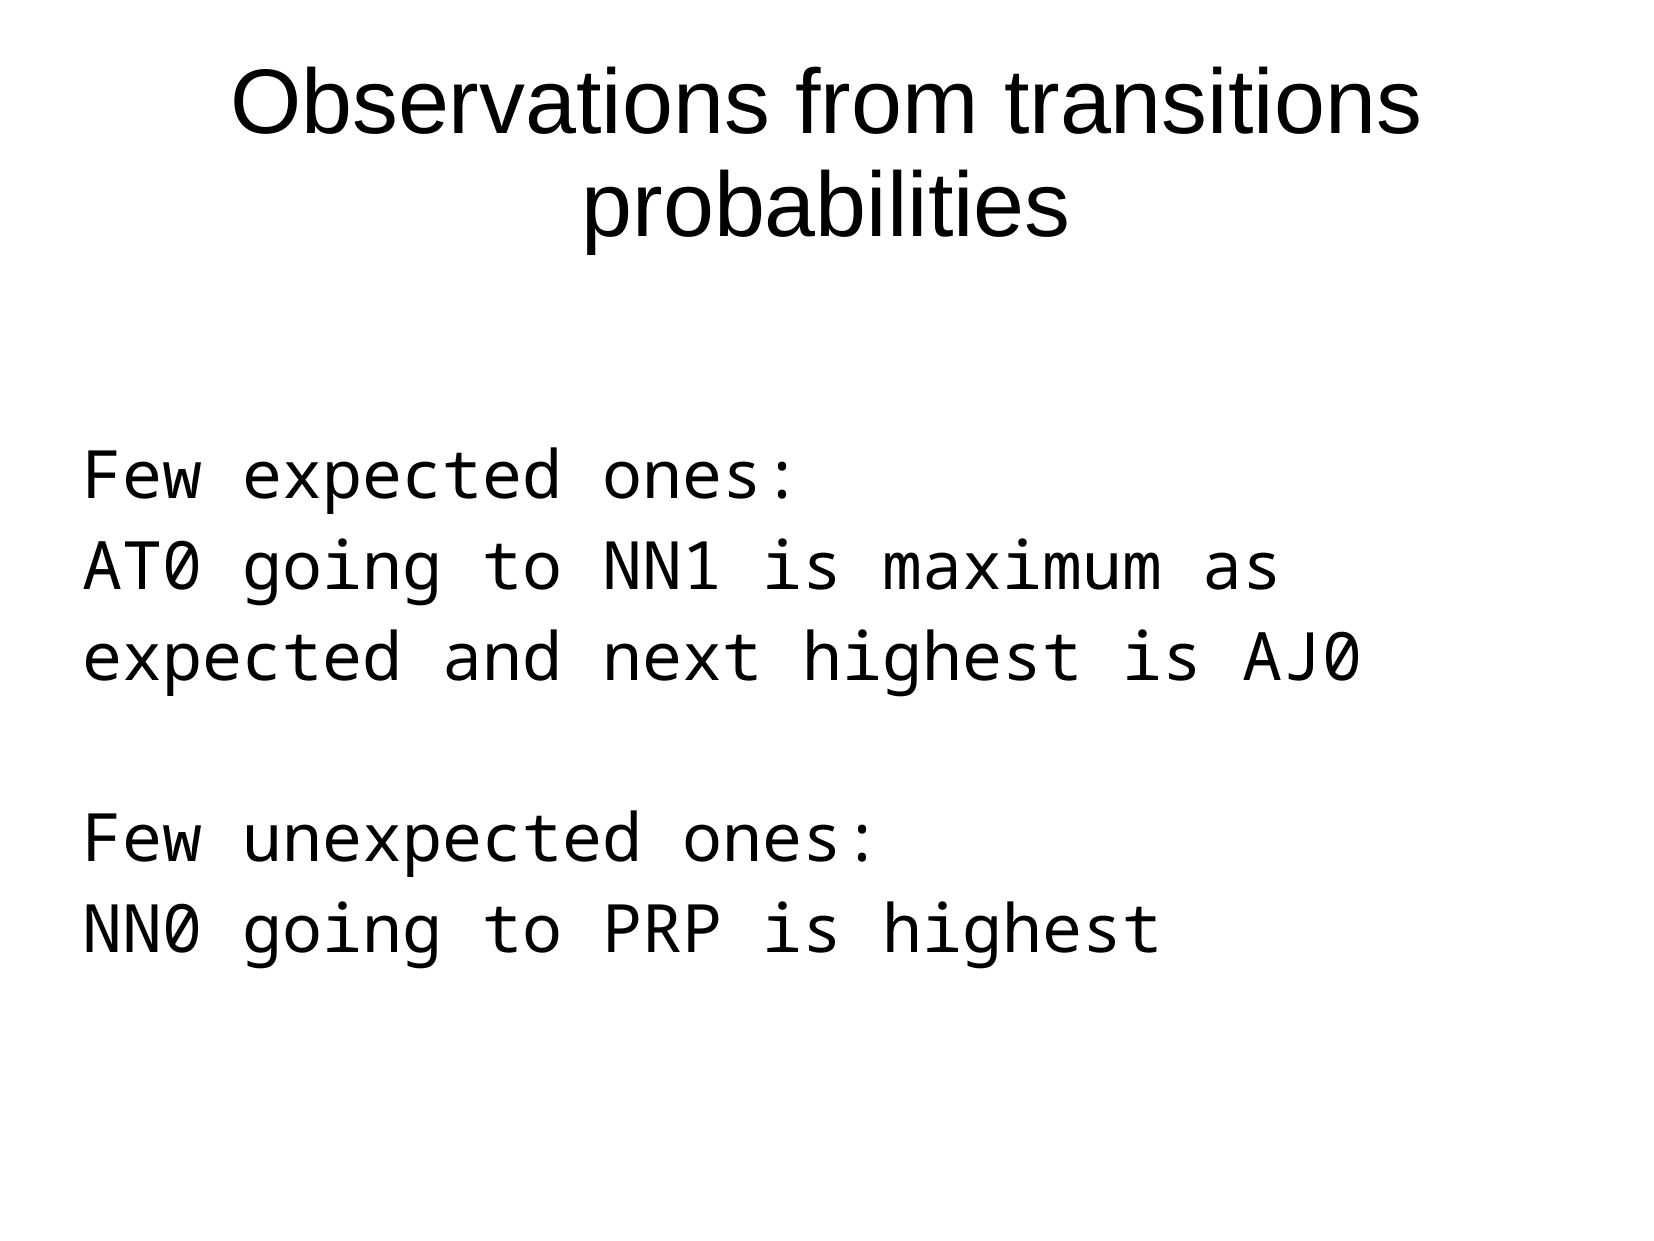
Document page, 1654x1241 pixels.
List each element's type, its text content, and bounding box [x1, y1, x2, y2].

title Observations from transitions probabilities [82, 50, 1571, 256]
subtitle Few expected ones: AT0 going to NN1 is maximum as expected and next highest is AJ0 Few unexpected ones: NN0 going to PRP is highest [82, 297, 1571, 1102]
